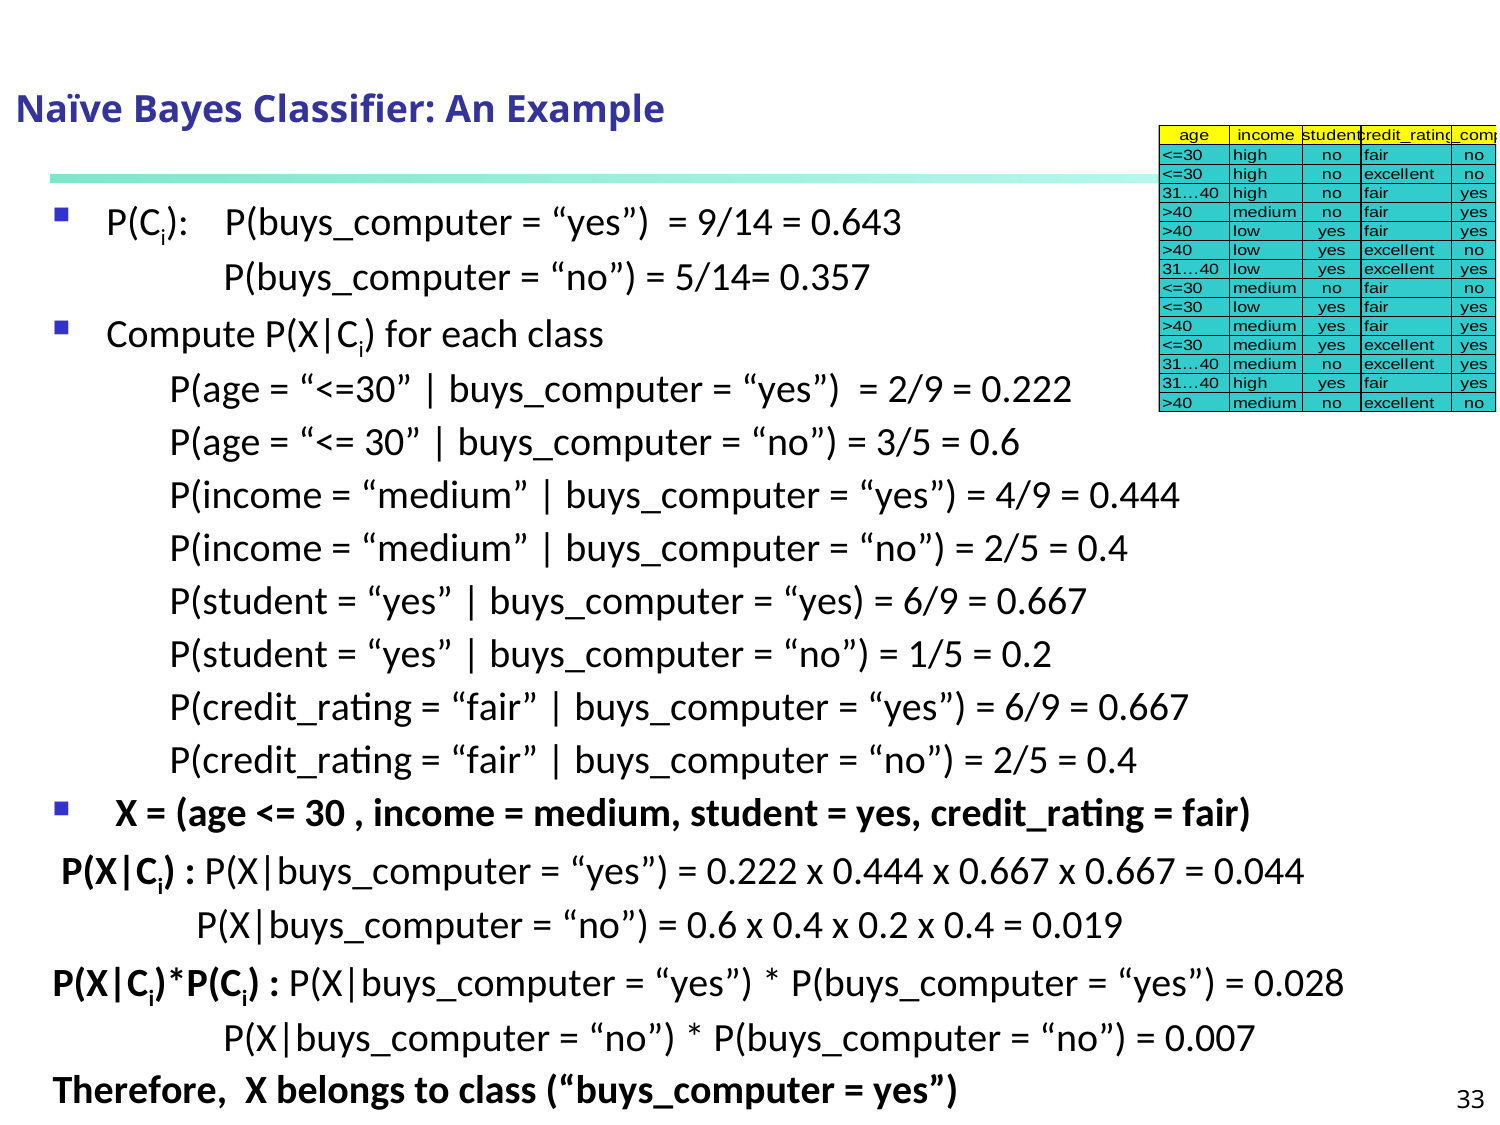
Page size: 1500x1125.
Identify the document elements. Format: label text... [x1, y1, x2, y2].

text_box <number> [1463, 1062, 1500, 1125]
title Naïve Bayes Classifier: An Example [0, 37, 1488, 138]
chart [1158, 125, 1497, 413]
list P(Ci): P(buys_computer = “yes”) = 9/14 = 0.643 P(buys_computer = “no”) = 5/14= 0.357 Compute P(X|Ci) for each class P(age = “<=30” | buys_computer = “yes”) = 2/9 = 0.222 P(age = “<= 30” | buys_computer = “no”) = 3/5 = 0.6 P(income = “medium” | buys_computer = “yes”) = 4/9 = 0.444 P(income = “medium” | buys_computer = “no”) = 2/5 = 0.4 P(student = “yes” | buys_computer = “yes) = 6/9 = 0.667 P(student = “yes” | buys_computer = “no”) = 1/5 = 0.2 P(credit_rating = “fair” | buys_computer = “yes”) = 6/9 = 0.667 P(credit_rating = “fair” | buys_computer = “no”) = 2/5 = 0.4 X = (age <= 30 , income = medium, student = yes, credit_rating = fair) P(X|Ci) : P(X|buys_computer = “yes”) = 0.222 x 0.444 x 0.667 x 0.667 = 0.044 P(X|buys_computer = “no”) = 0.6 x 0.4 x 0.2 x 0.4 = 0.019 P(X|Ci)*P(Ci) : P(X|buys_computer = “yes”) * P(buys_computer = “yes”) = 0.028 P(X|buys_computer = “no”) * P(buys_computer = “no”) = 0.007 Therefore, X belongs to class (“buys_computer = yes”) [37, 188, 1463, 1125]
